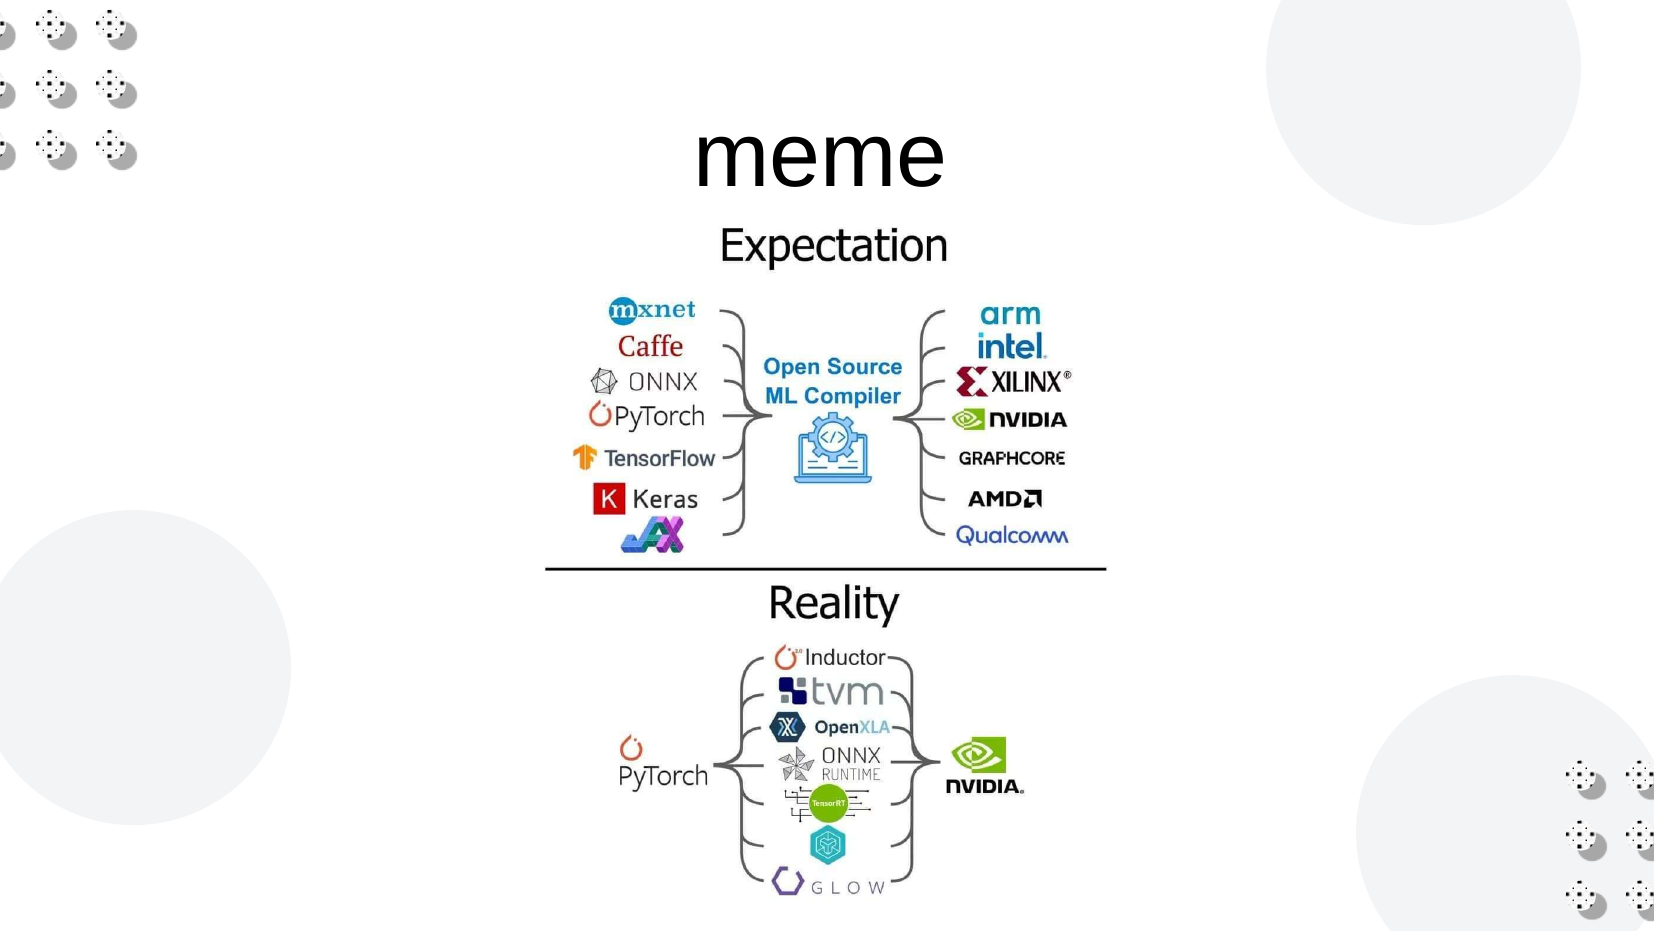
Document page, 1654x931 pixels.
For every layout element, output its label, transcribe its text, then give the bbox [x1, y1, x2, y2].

picture [0, 12, 6, 37]
picture [0, 72, 6, 97]
picture [35, 69, 66, 100]
picture [1625, 760, 1654, 791]
picture [1565, 760, 1596, 791]
picture [35, 129, 67, 160]
picture [0, 132, 7, 157]
picture [1625, 820, 1654, 851]
picture [35, 9, 66, 40]
picture [1625, 880, 1654, 911]
title meme [76, 76, 1565, 233]
picture [544, 203, 1109, 910]
picture [1565, 820, 1596, 851]
picture [1565, 880, 1596, 911]
picture [98, 69, 123, 76]
picture [95, 9, 126, 40]
